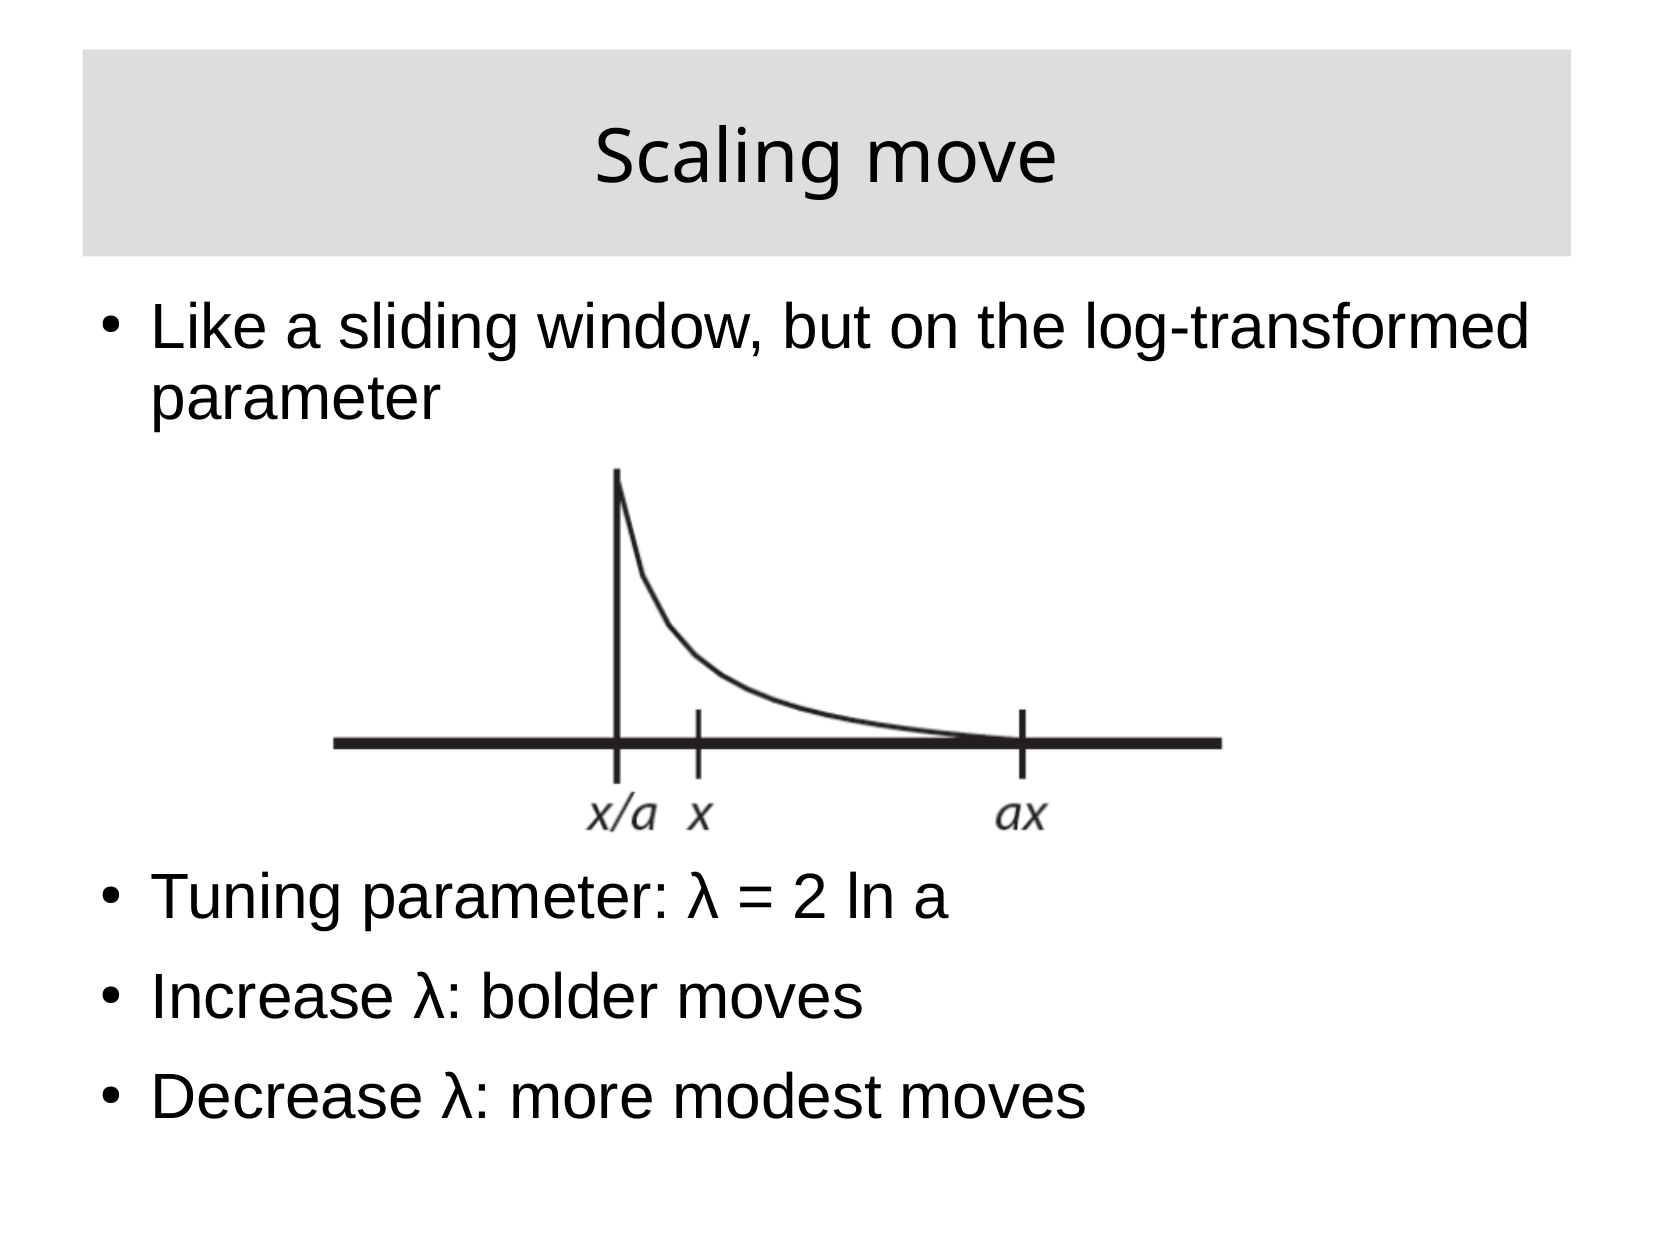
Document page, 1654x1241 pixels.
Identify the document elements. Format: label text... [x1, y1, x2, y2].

picture [305, 438, 1247, 868]
list Like a sliding window, but on the log-transformed parameter Tuning parameter: λ = 2 ln a Increase λ: bolder moves Decrease λ: more modest moves [82, 290, 1571, 1141]
title Scaling move [82, 49, 1571, 257]
